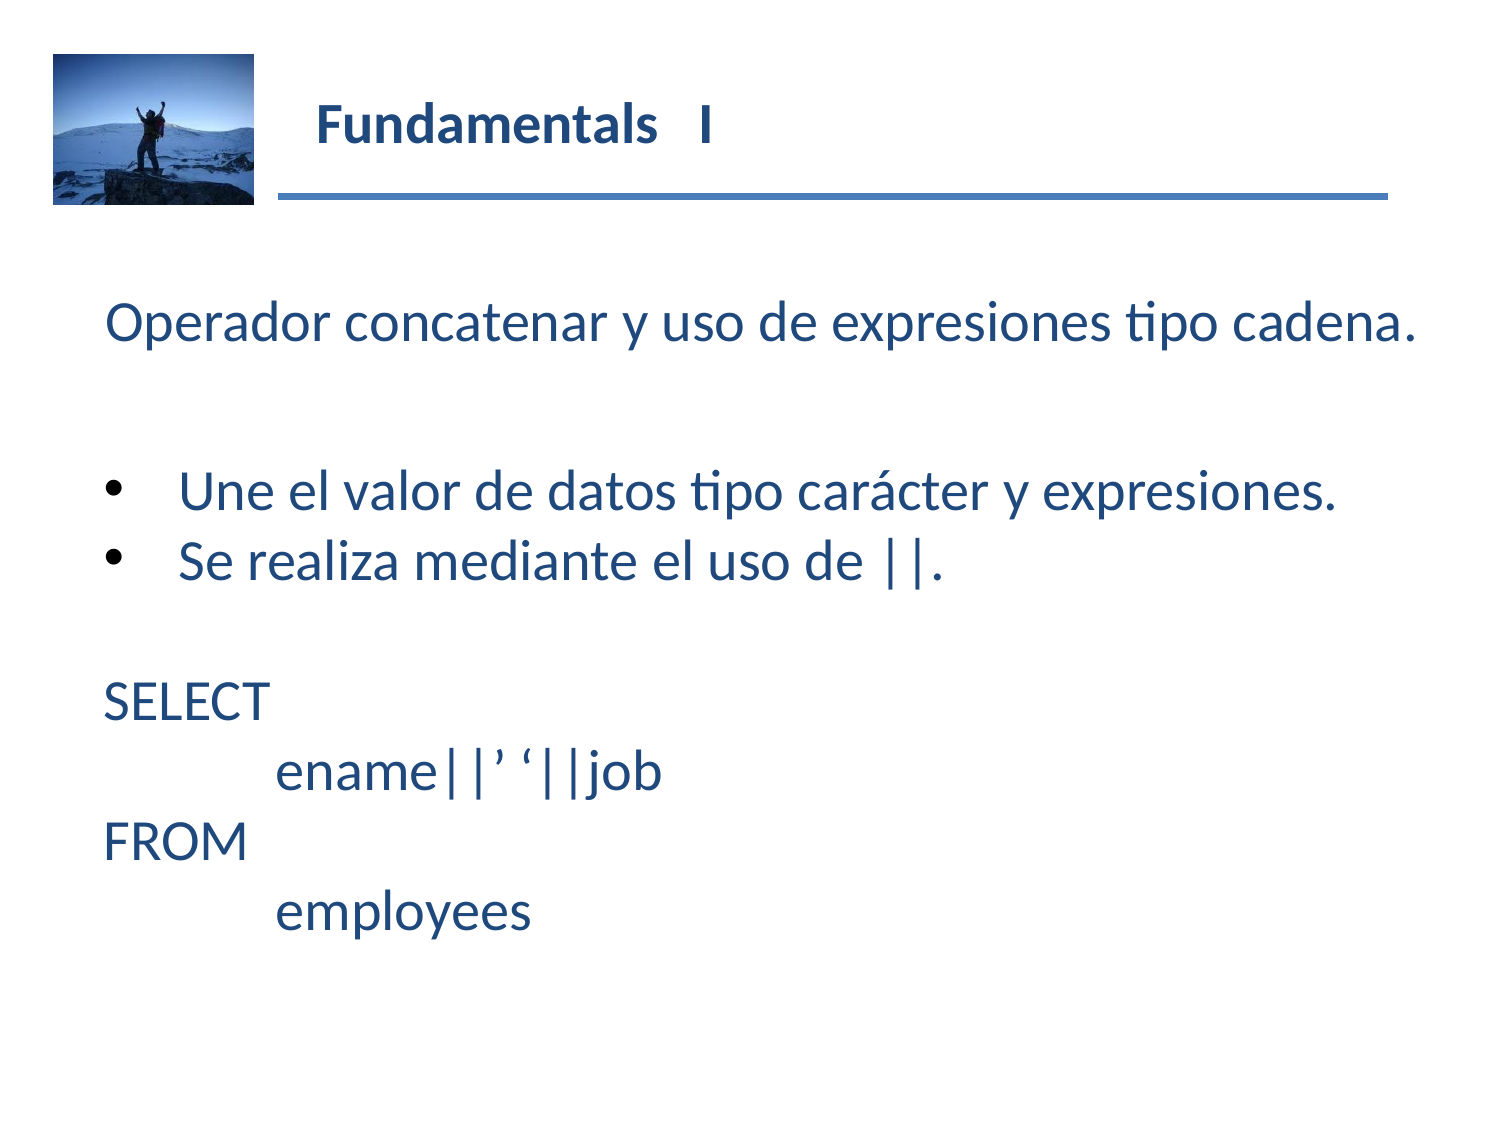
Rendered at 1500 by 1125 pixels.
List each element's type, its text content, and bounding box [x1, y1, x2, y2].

picture [53, 54, 254, 205]
text_box Une el valor de datos tipo carácter y expresiones. Se realiza mediante el uso de ||. SELECT ename||’ ‘||job FROM employees [88, 444, 1436, 955]
text_box Fundamentals I [301, 78, 821, 164]
text_box Operador concatenar y uso de expresiones tipo cadena. [88, 275, 1436, 362]
